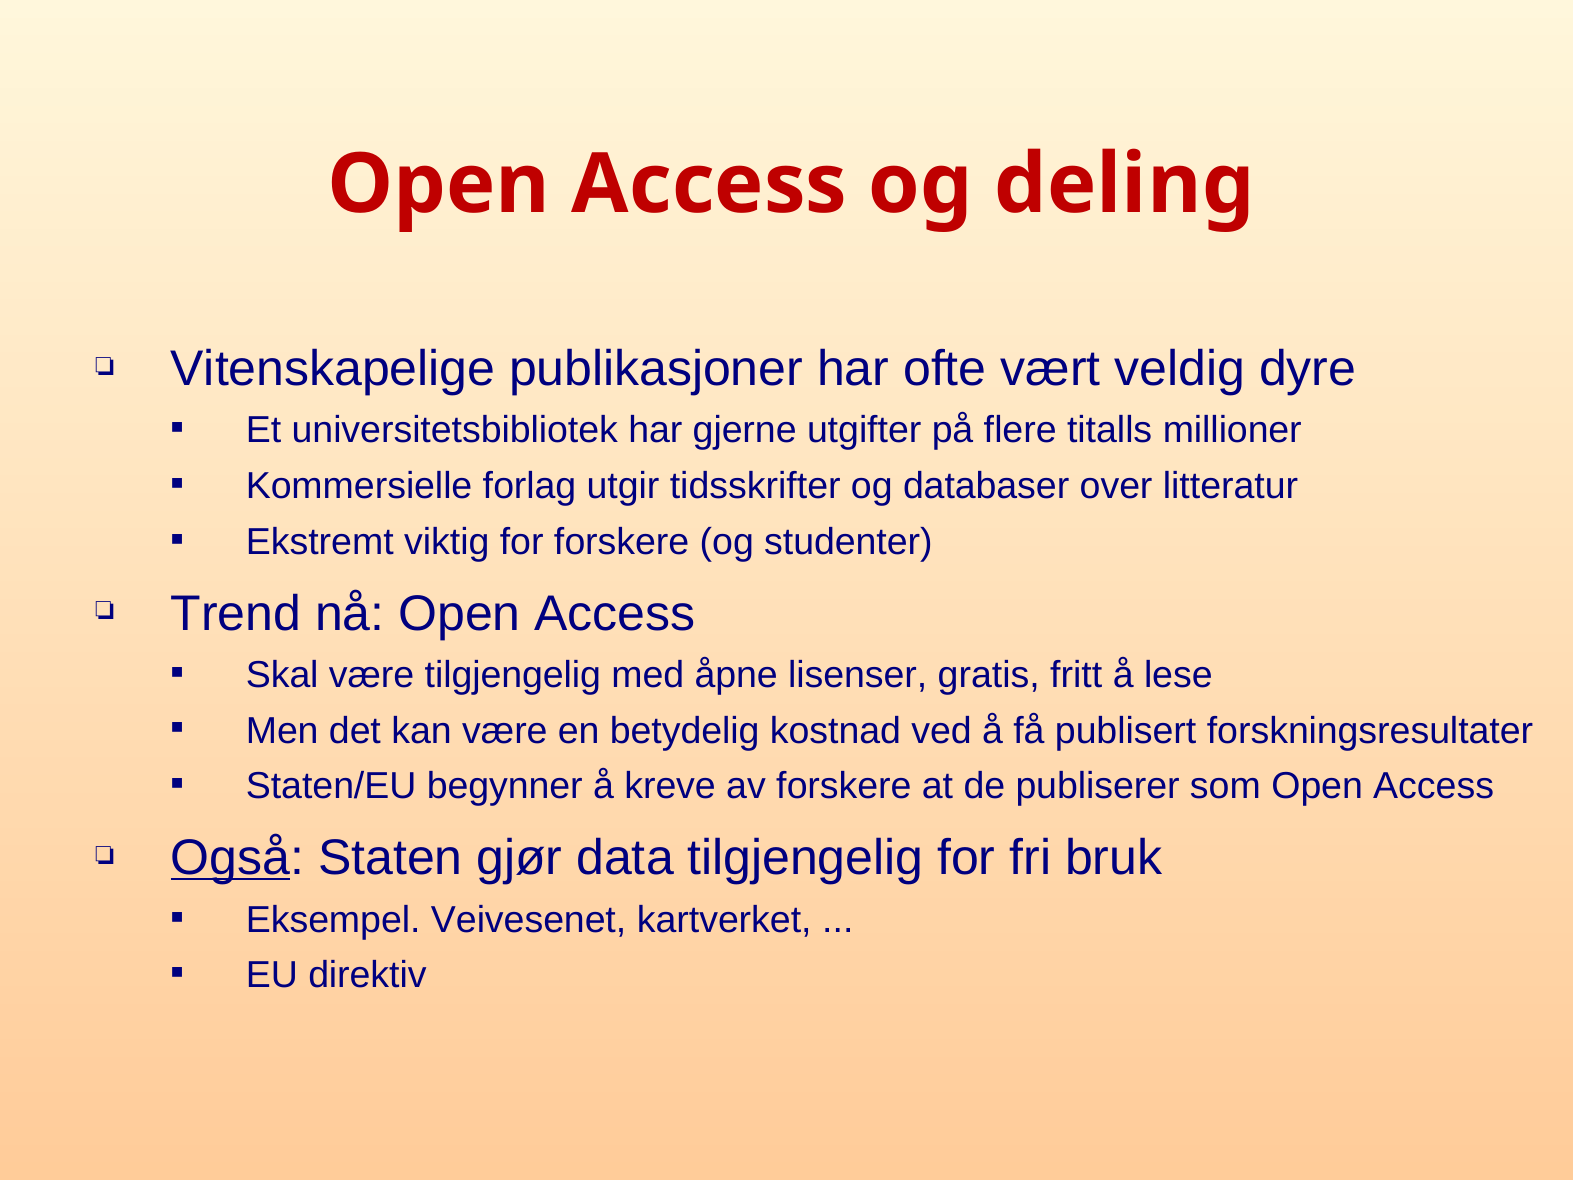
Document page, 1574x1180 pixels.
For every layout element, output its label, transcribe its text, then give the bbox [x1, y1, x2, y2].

title Open Access og deling [39, 54, 1543, 309]
list Vitenskapelige publikasjoner har ofte vært veldig dyre Et universitetsbibliotek har gjerne utgifter på flere titalls millioner Kommersielle forlag utgir tidsskrifter og databaser over litteratur Ekstremt viktig for forskere (og studenter) Trend nå: Open Access Skal være tilgjengelig med åpne lisenser, gratis, fritt å lese Men det kan være en betydelig kostnad ved å få publisert forskningsresultater Staten/EU begynner å kreve av forskere at de publiserer som Open Access Også: Staten gjør data tilgjengelig for fri bruk Eksempel. Veivesenet, kartverket, ... EU direktiv [95, 346, 1549, 1180]
